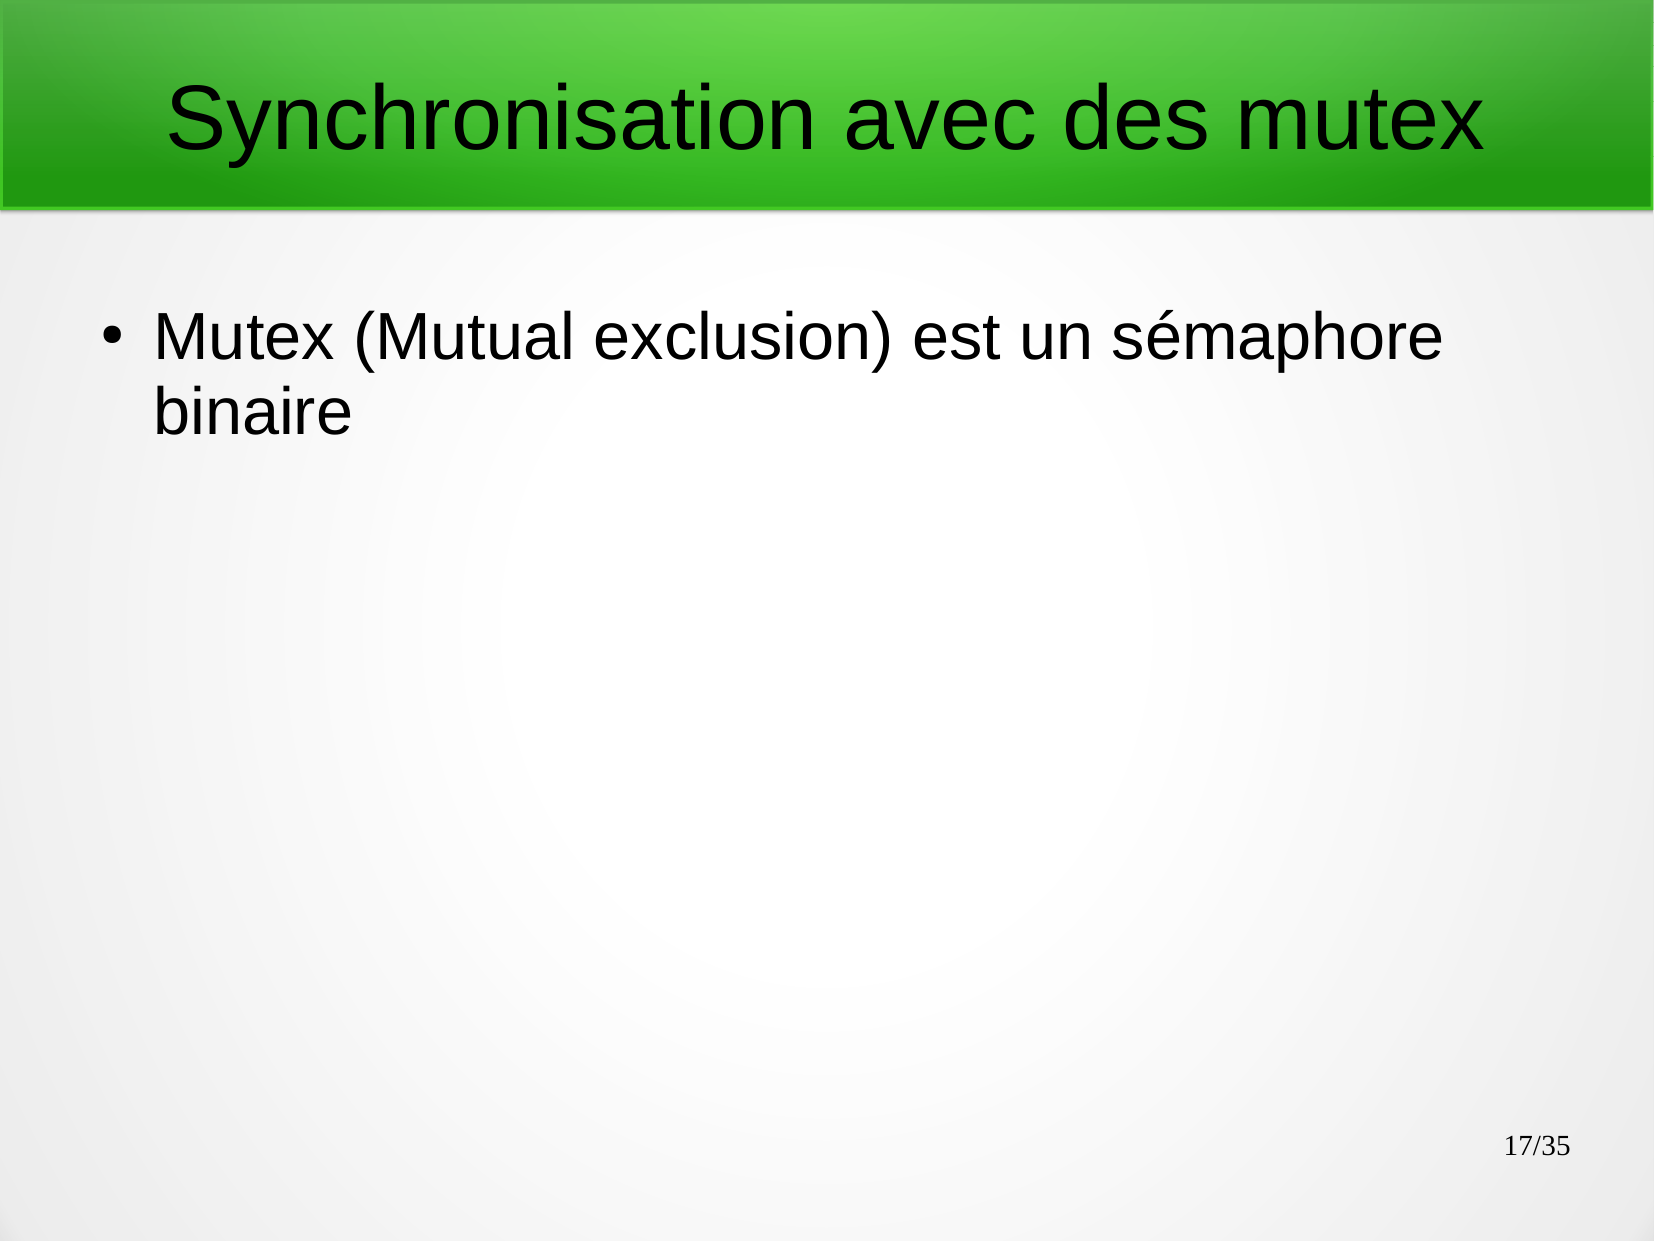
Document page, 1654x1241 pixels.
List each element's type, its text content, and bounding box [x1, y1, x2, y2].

title Synchronisation avec des mutex [82, 47, 1571, 189]
list Mutex (Mutual exclusion) est un sémaphore binaire [82, 299, 1571, 1019]
